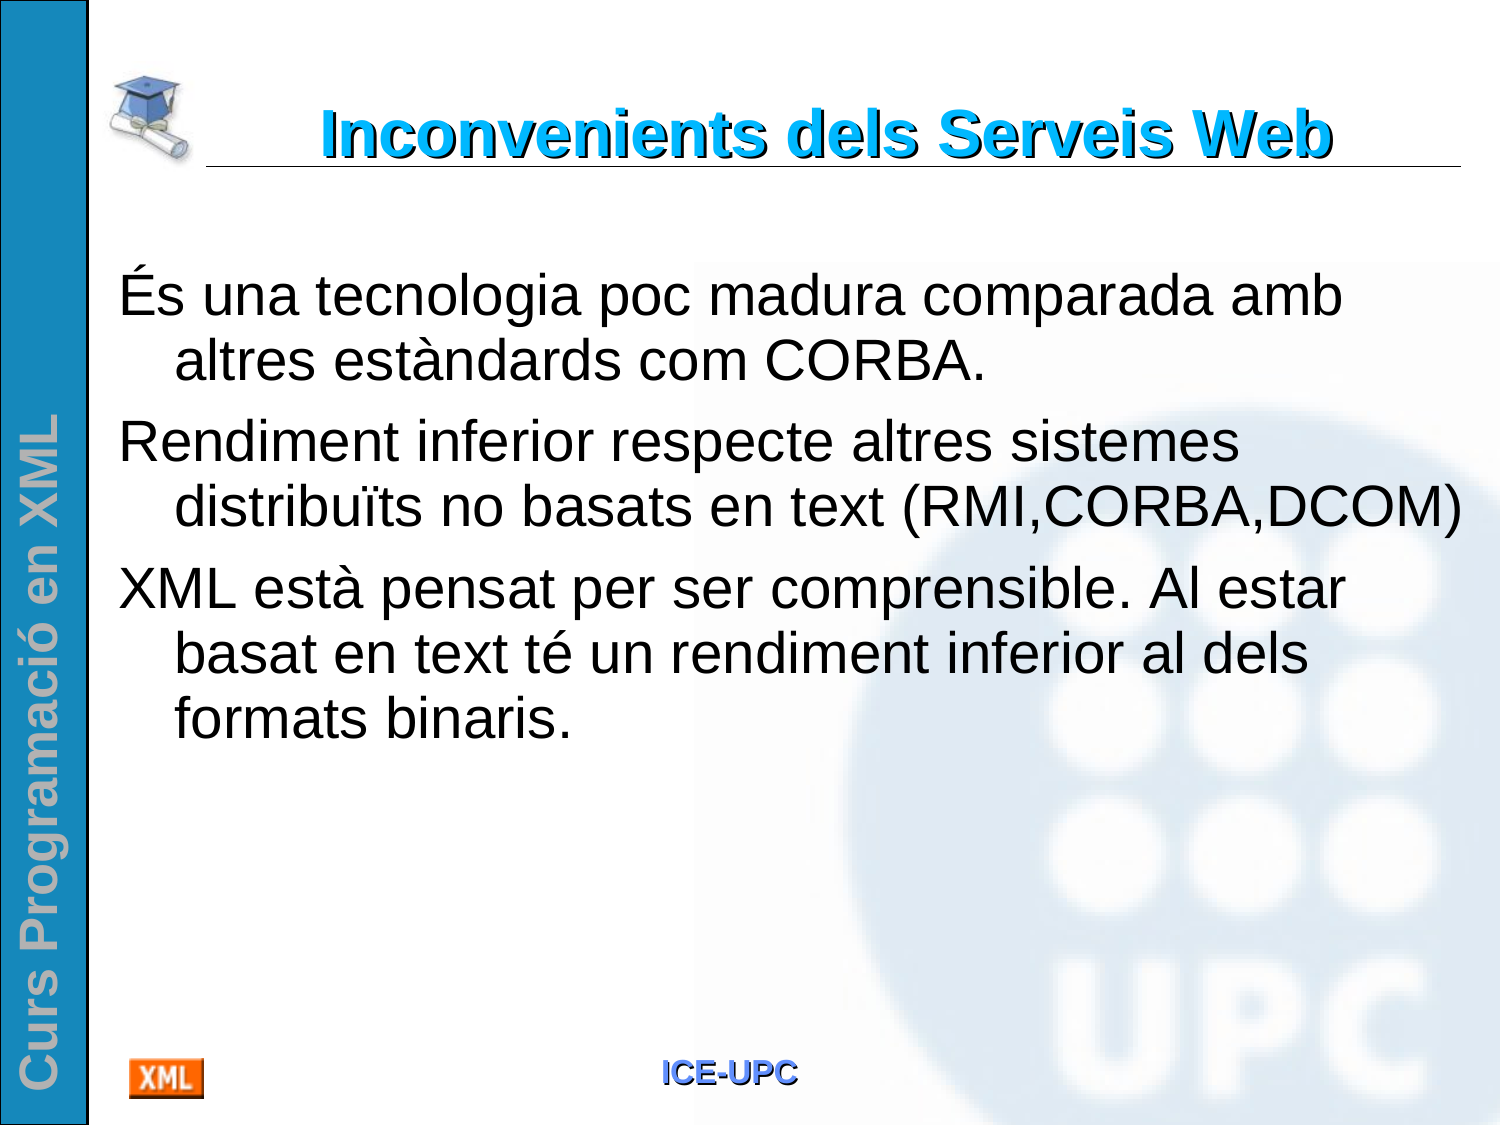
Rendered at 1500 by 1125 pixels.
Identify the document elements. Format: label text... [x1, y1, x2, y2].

picture [694, 262, 1500, 1125]
list És una tecnologia poc madura comparada amb altres estàndards com CORBA. Rendiment inferior respecte altres sistemes distribuïts no basats en text (RMI,CORBA,DCOM) XML està pensat per ser comprensible. Al estar basat en text té un rendiment inferior al dels formats binaris. [118, 262, 1477, 1006]
picture [129, 1058, 204, 1099]
title Inconvenients dels Serveis Web [206, 88, 1447, 178]
picture [93, 61, 206, 174]
